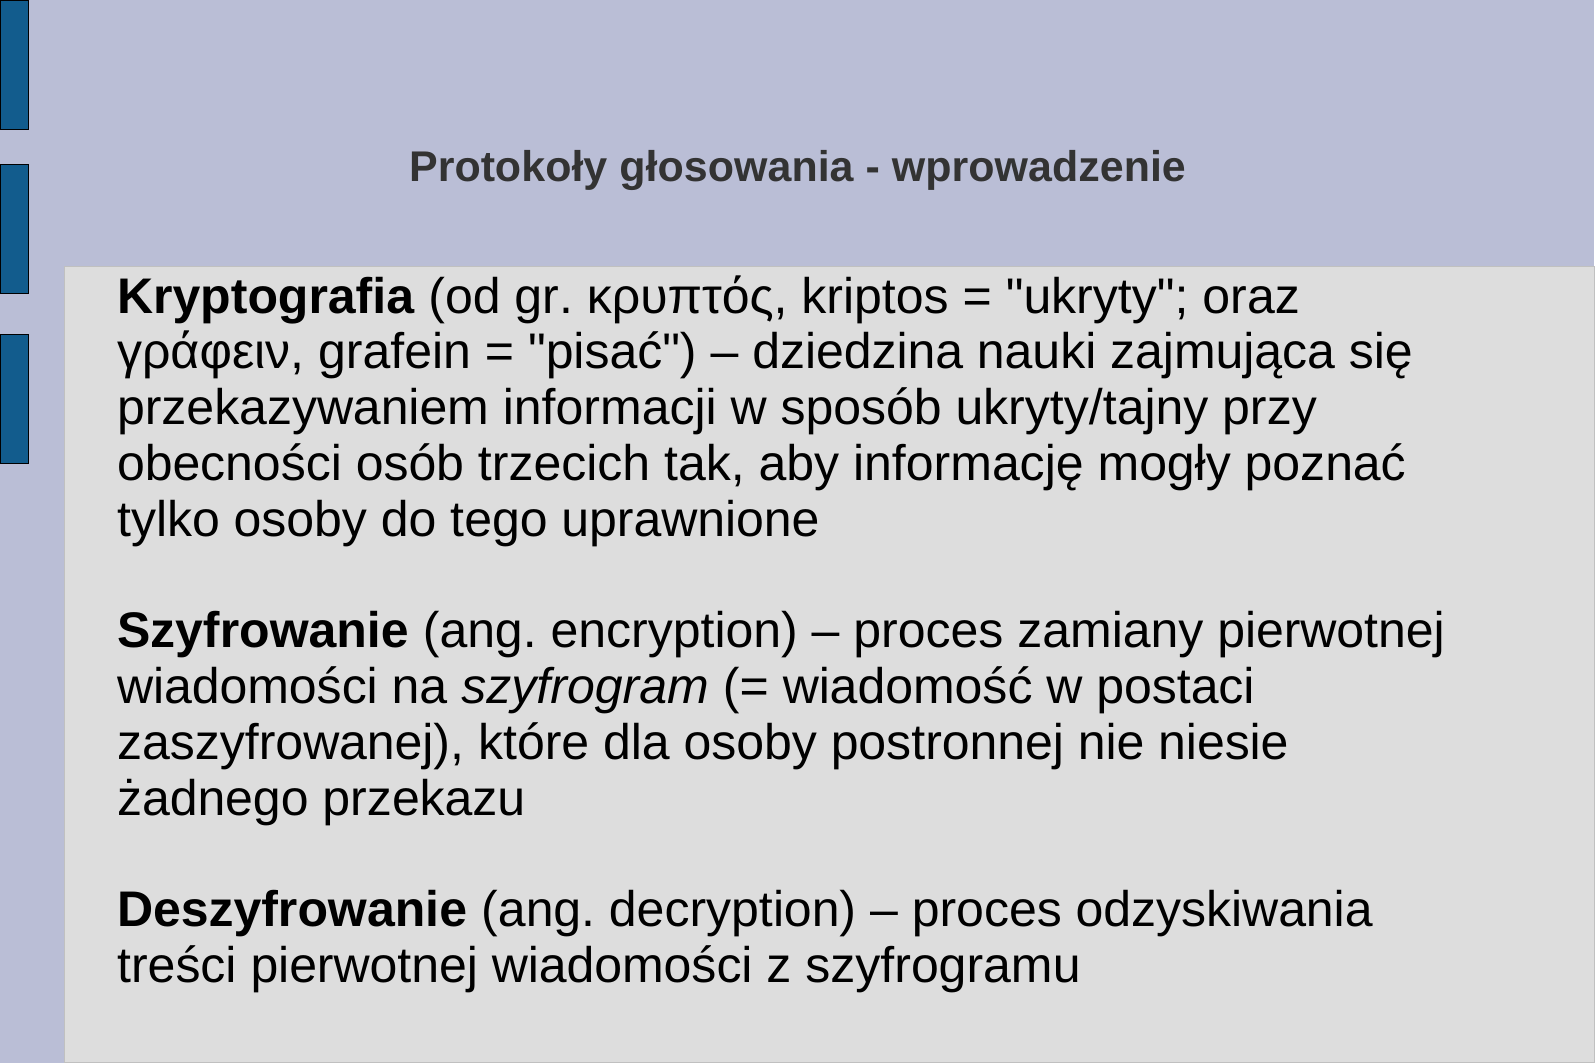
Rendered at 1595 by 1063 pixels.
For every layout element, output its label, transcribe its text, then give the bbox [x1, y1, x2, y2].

subtitle Kryptografia (od gr. κρυπτός, kriptos = "ukryty"; oraz γράφειν, grafein = "pisać") – dziedzina nauki zajmująca się przekazywaniem informacji w sposób ukryty/tajny przy obecności osób trzecich tak, aby informację mogły poznać tylko osoby do tego uprawnione Szyfrowanie (ang. encryption) – proces zamiany pierwotnej wiadomości na szyfrogram (= wiadomość w postaci zaszyfrowanej), które dla osoby postronnej nie niesie żadnego przekazu Deszyfrowanie (ang. decryption) – proces odzyskiwania treści pierwotnej wiadomości z szyfrogramu [117, 265, 1479, 995]
title Protokoły głosowania - wprowadzenie [117, 78, 1479, 256]
